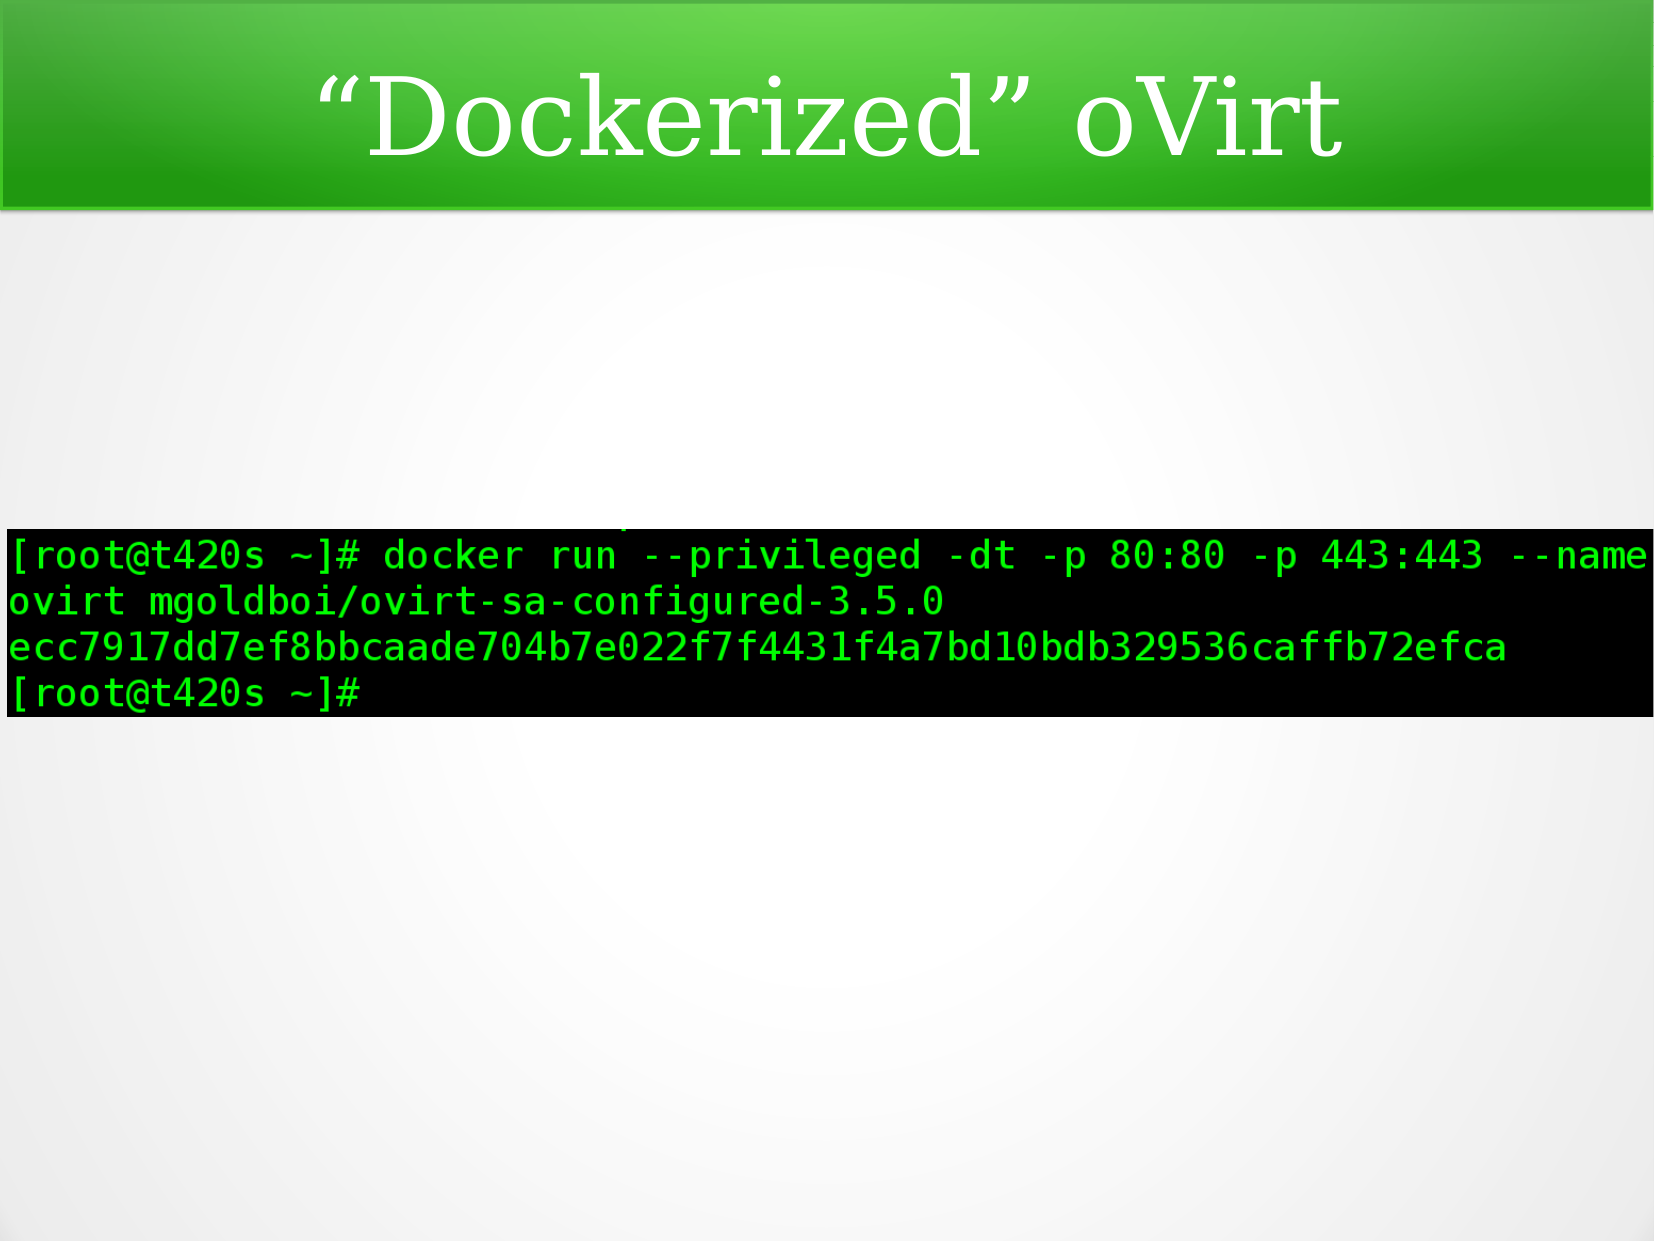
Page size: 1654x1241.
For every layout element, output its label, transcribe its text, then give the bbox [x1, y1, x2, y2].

picture [7, 529, 1654, 717]
title “Dockerized” oVirt [82, 47, 1571, 189]
